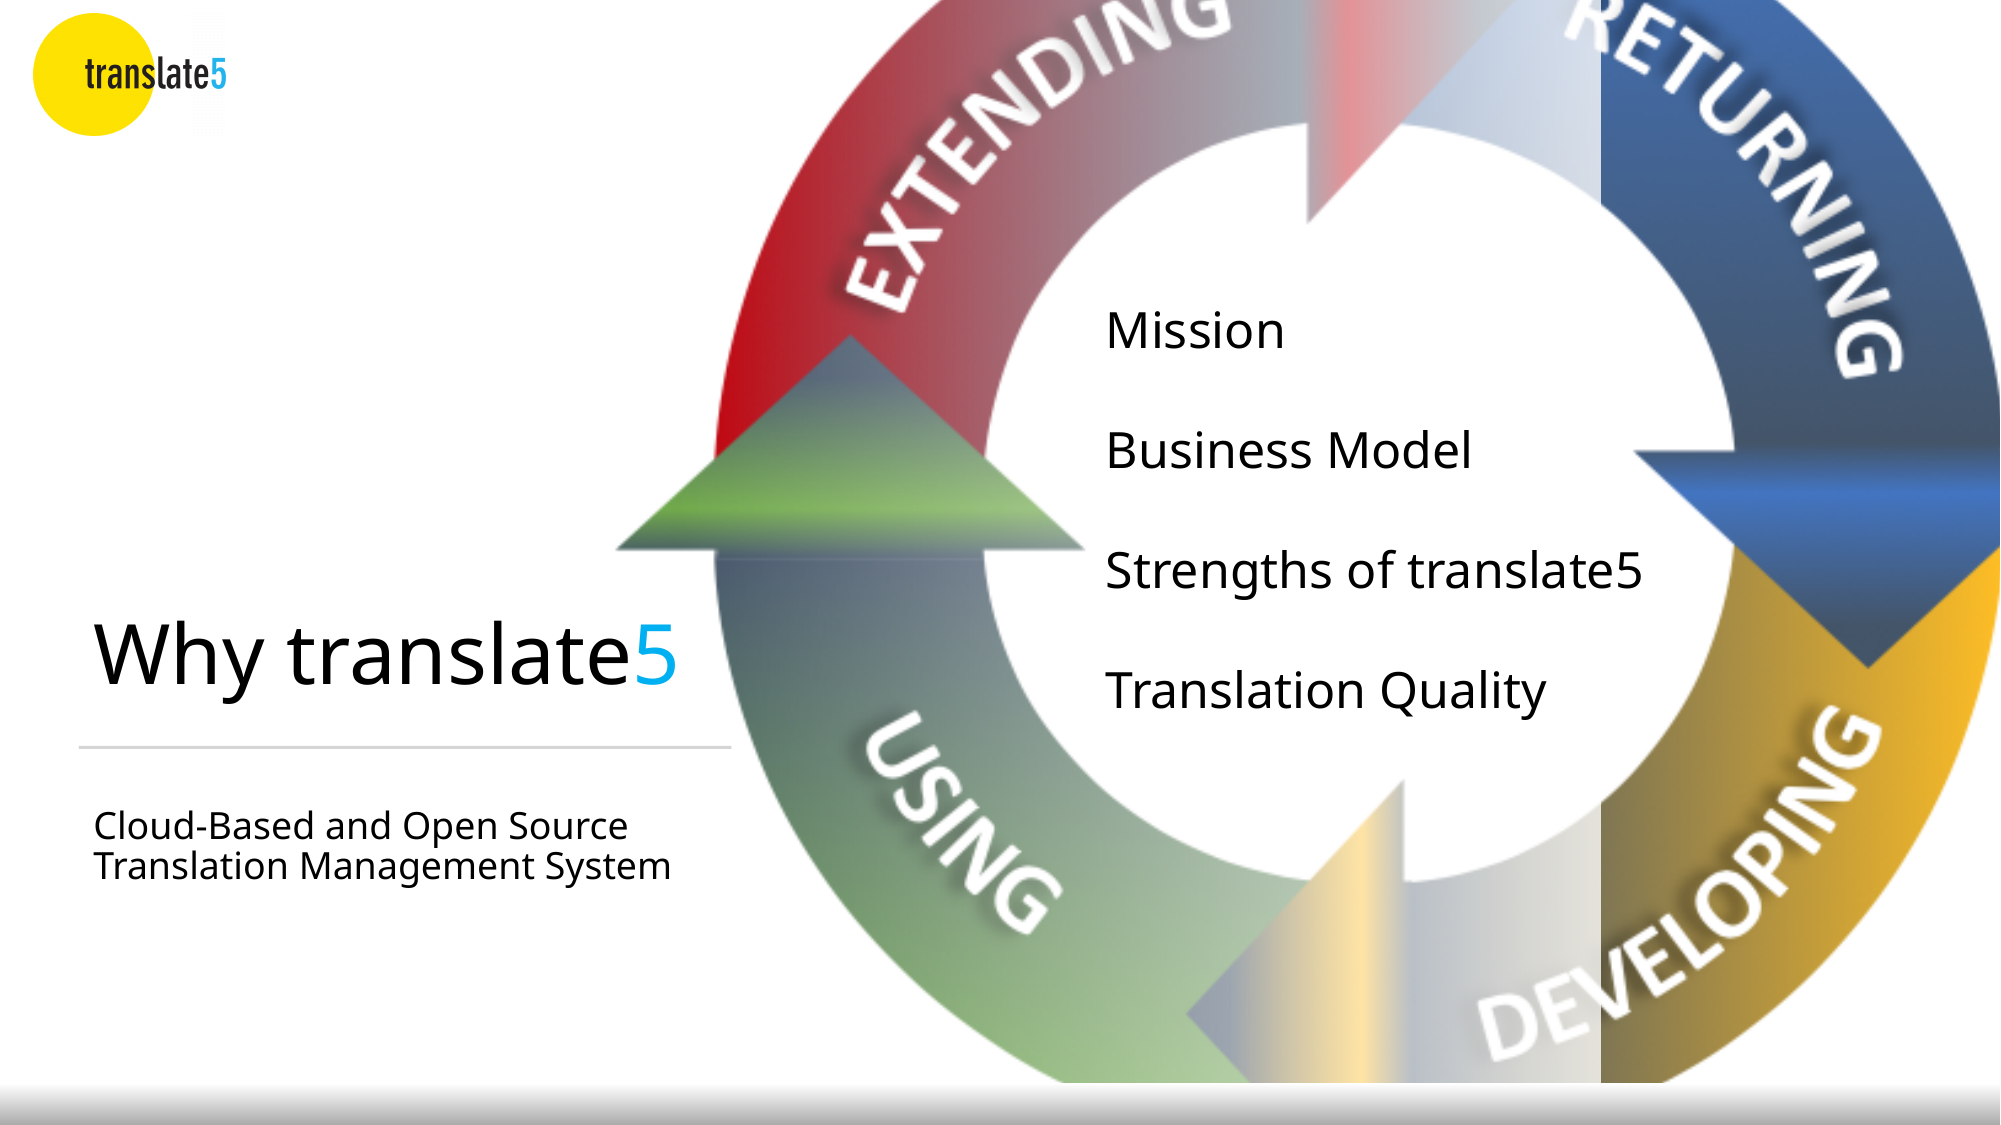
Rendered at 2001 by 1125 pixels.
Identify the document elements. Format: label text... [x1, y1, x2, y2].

text_box Mission Business Model Strengths of translate5 Translation Quality [1091, 291, 1715, 726]
text_box [0, 0, 2000, 1125]
picture [1601, 0, 2000, 1083]
picture [33, 13, 226, 136]
subtitle Cloud-Based and Open Source Translation Management System [78, 799, 702, 998]
title Why translate5 [78, 236, 702, 710]
